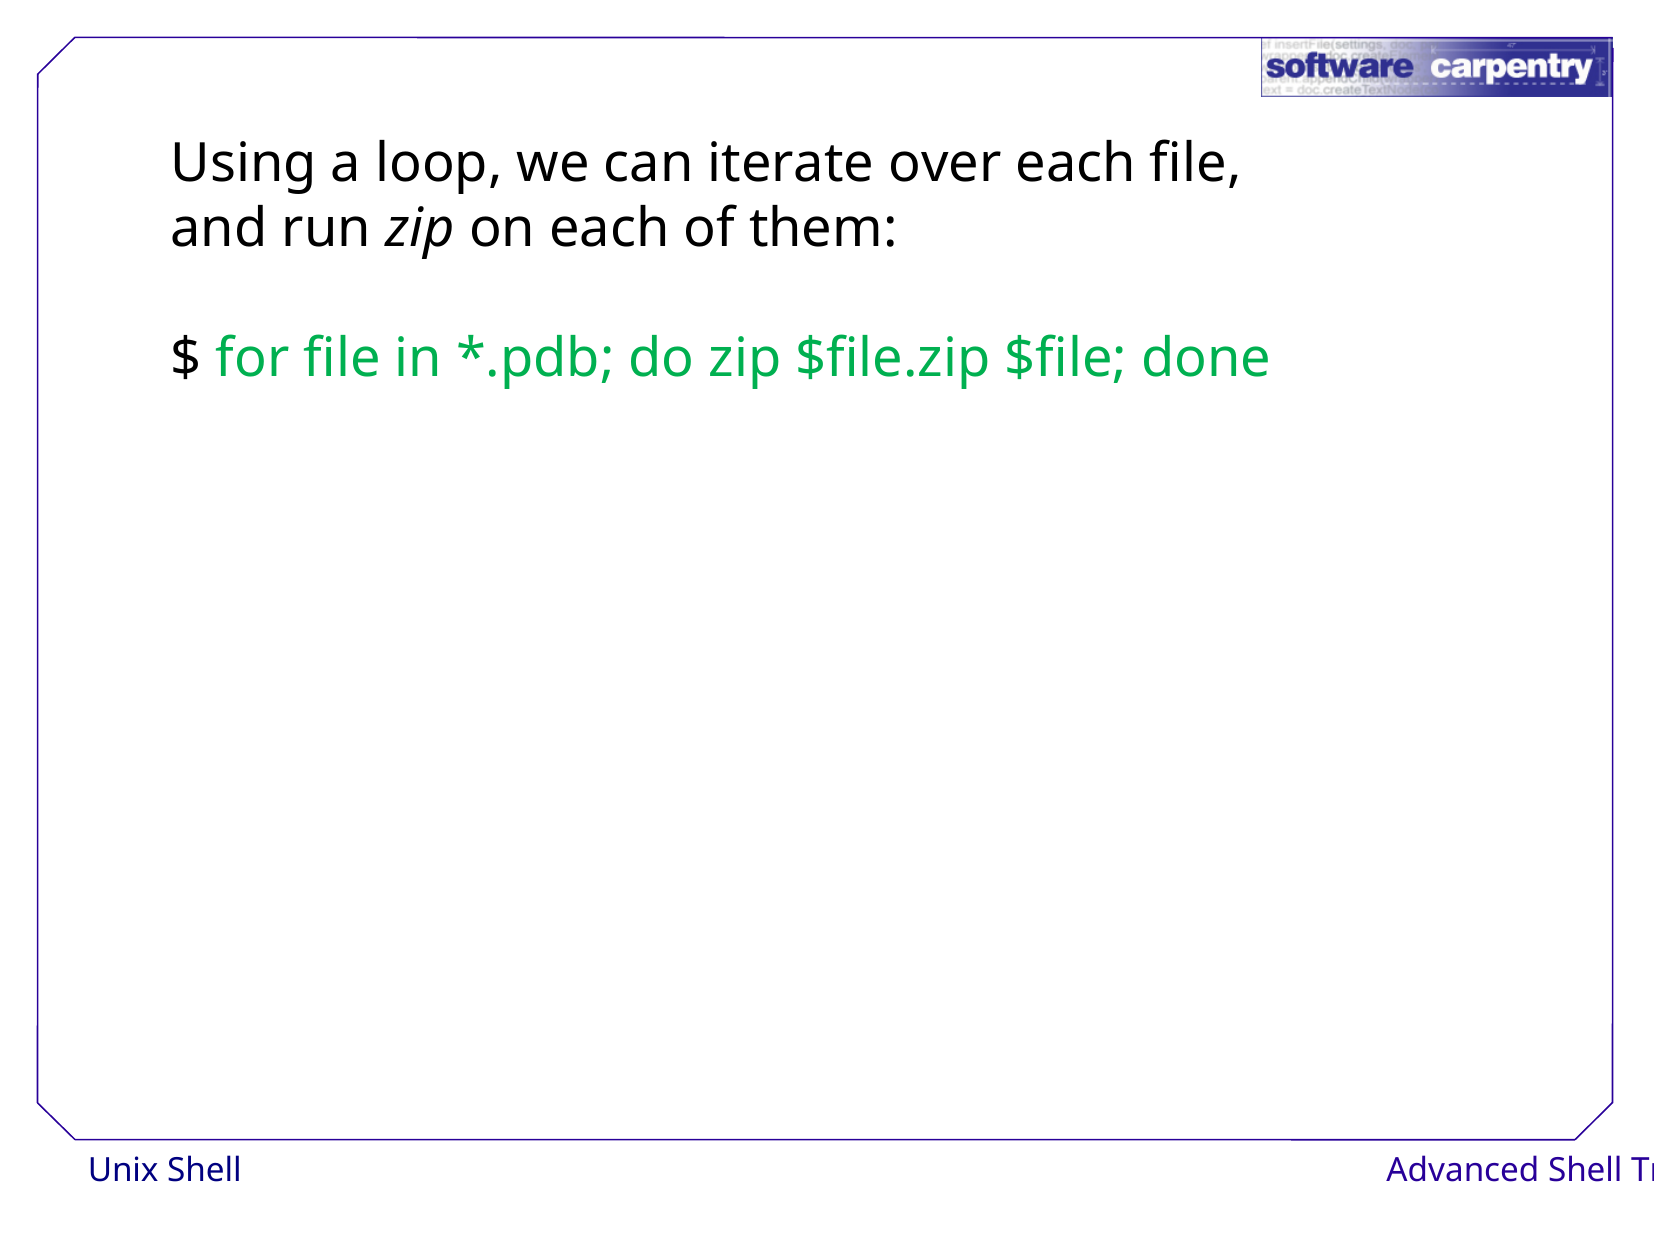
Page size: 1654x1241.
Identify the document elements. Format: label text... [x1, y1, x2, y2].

picture [1261, 39, 1613, 97]
text_box Using a loop, we can iterate over each file, and run zip on each of them: $ for file in *.pdb; do zip $file.zip $file; done [155, 119, 1546, 395]
